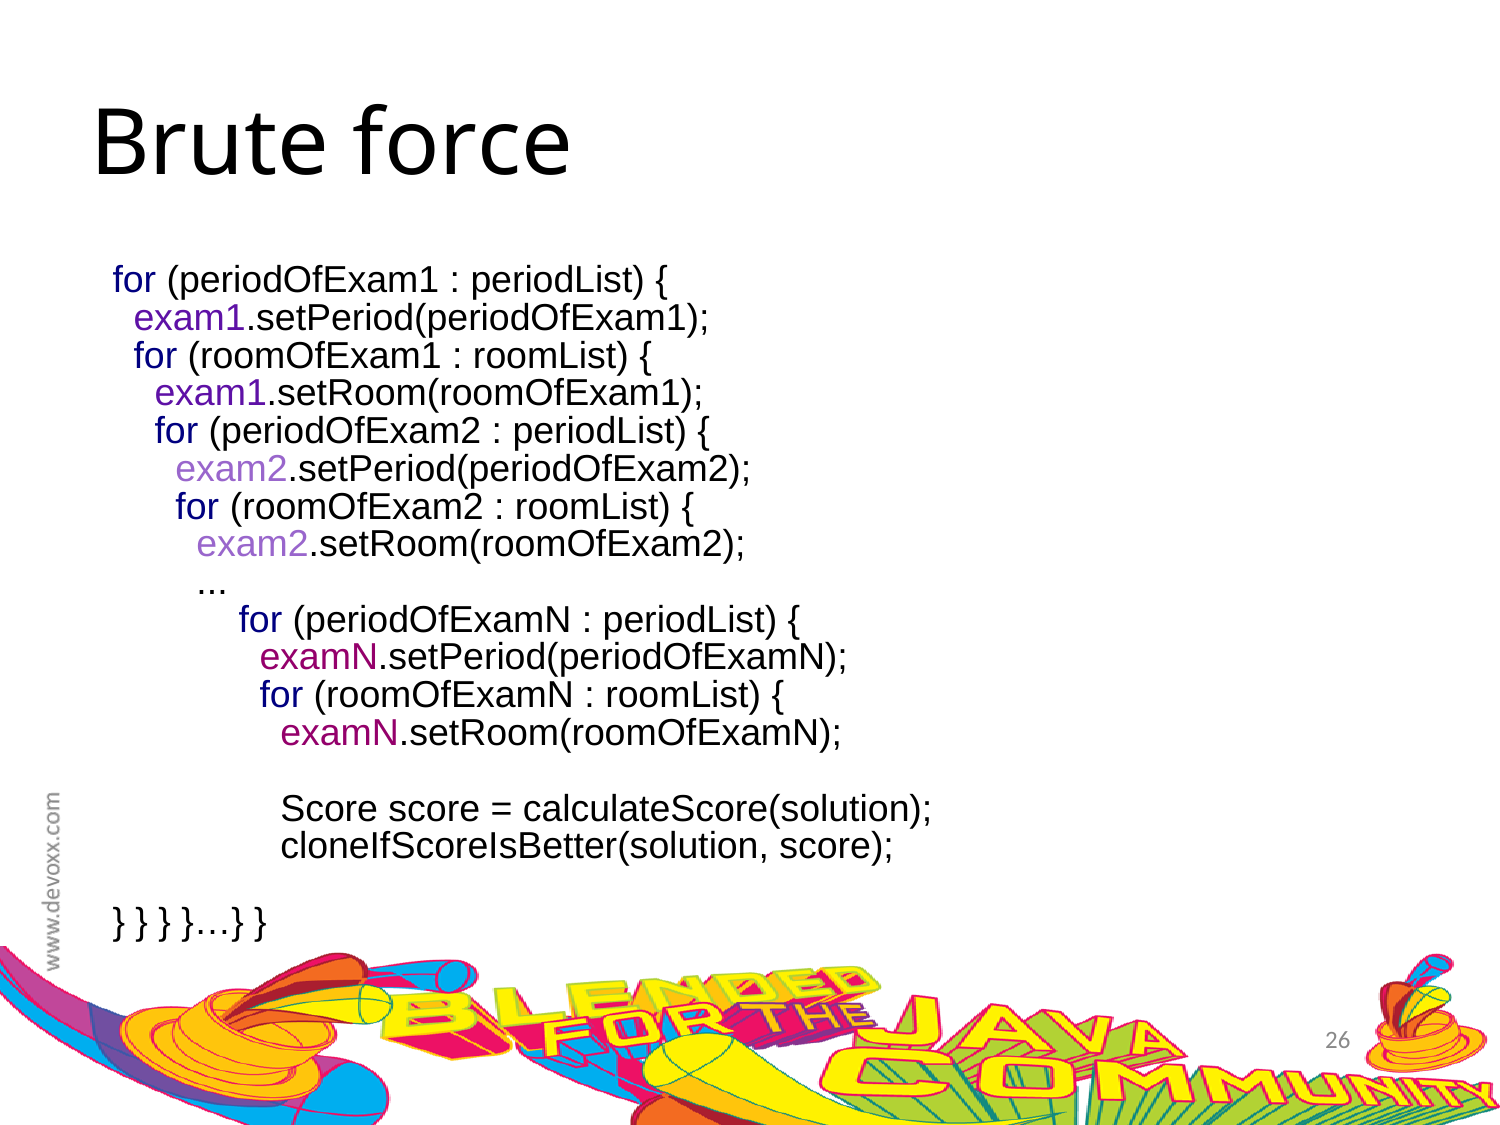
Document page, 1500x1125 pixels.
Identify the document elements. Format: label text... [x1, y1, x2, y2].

title Brute force [75, 45, 1426, 233]
picture [0, 757, 1500, 1125]
text_box for (periodOfExam1 : periodList) { exam1.setPeriod(periodOfExam1); for (roomOfExam1 : roomList) { exam1.setRoom(roomOfExam1); for (periodOfExam2 : periodList) { exam2.setPeriod(periodOfExam2); for (roomOfExam2 : roomList) { exam2.setRoom(roomOfExam2); ... for (periodOfExamN : periodList) { examN.setPeriod(periodOfExamN); for (roomOfExamN : roomList) { examN.setRoom(roomOfExamN); Score score = calculateScore(solution); cloneIfScoreIsBetter(solution, score); } } } }…} } [112, 262, 1388, 947]
